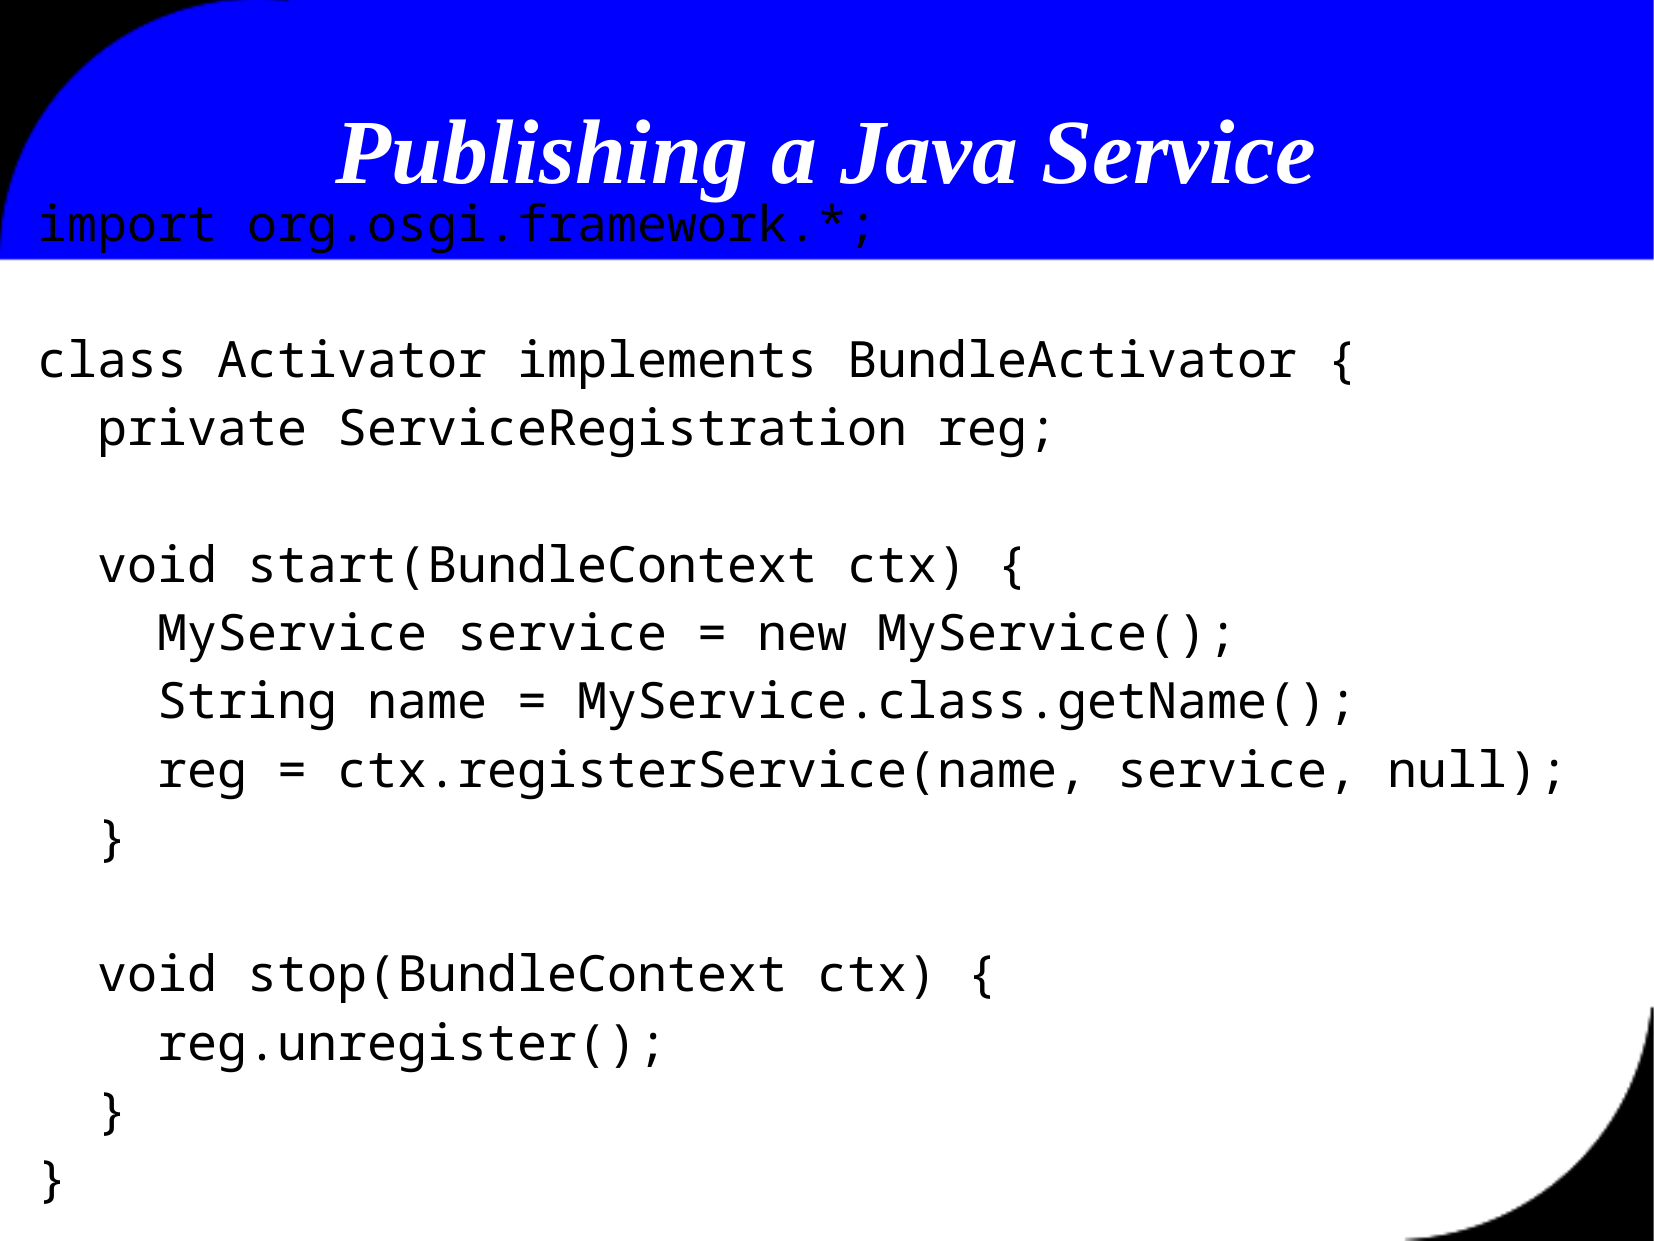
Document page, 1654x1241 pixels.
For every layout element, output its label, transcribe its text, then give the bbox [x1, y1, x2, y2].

title Publishing a Java Service [82, 49, 1571, 257]
picture [0, 0, 1654, 1241]
subtitle import org.osgi.framework.*; class Activator implements BundleActivator { private ServiceRegistration reg; void start(BundleContext ctx) { MyService service = new MyService(); String name = MyService.class.getName(); reg = ctx.registerService(name, service, null); } void stop(BundleContext ctx) { reg.unregister(); } } [37, 264, 1613, 1135]
